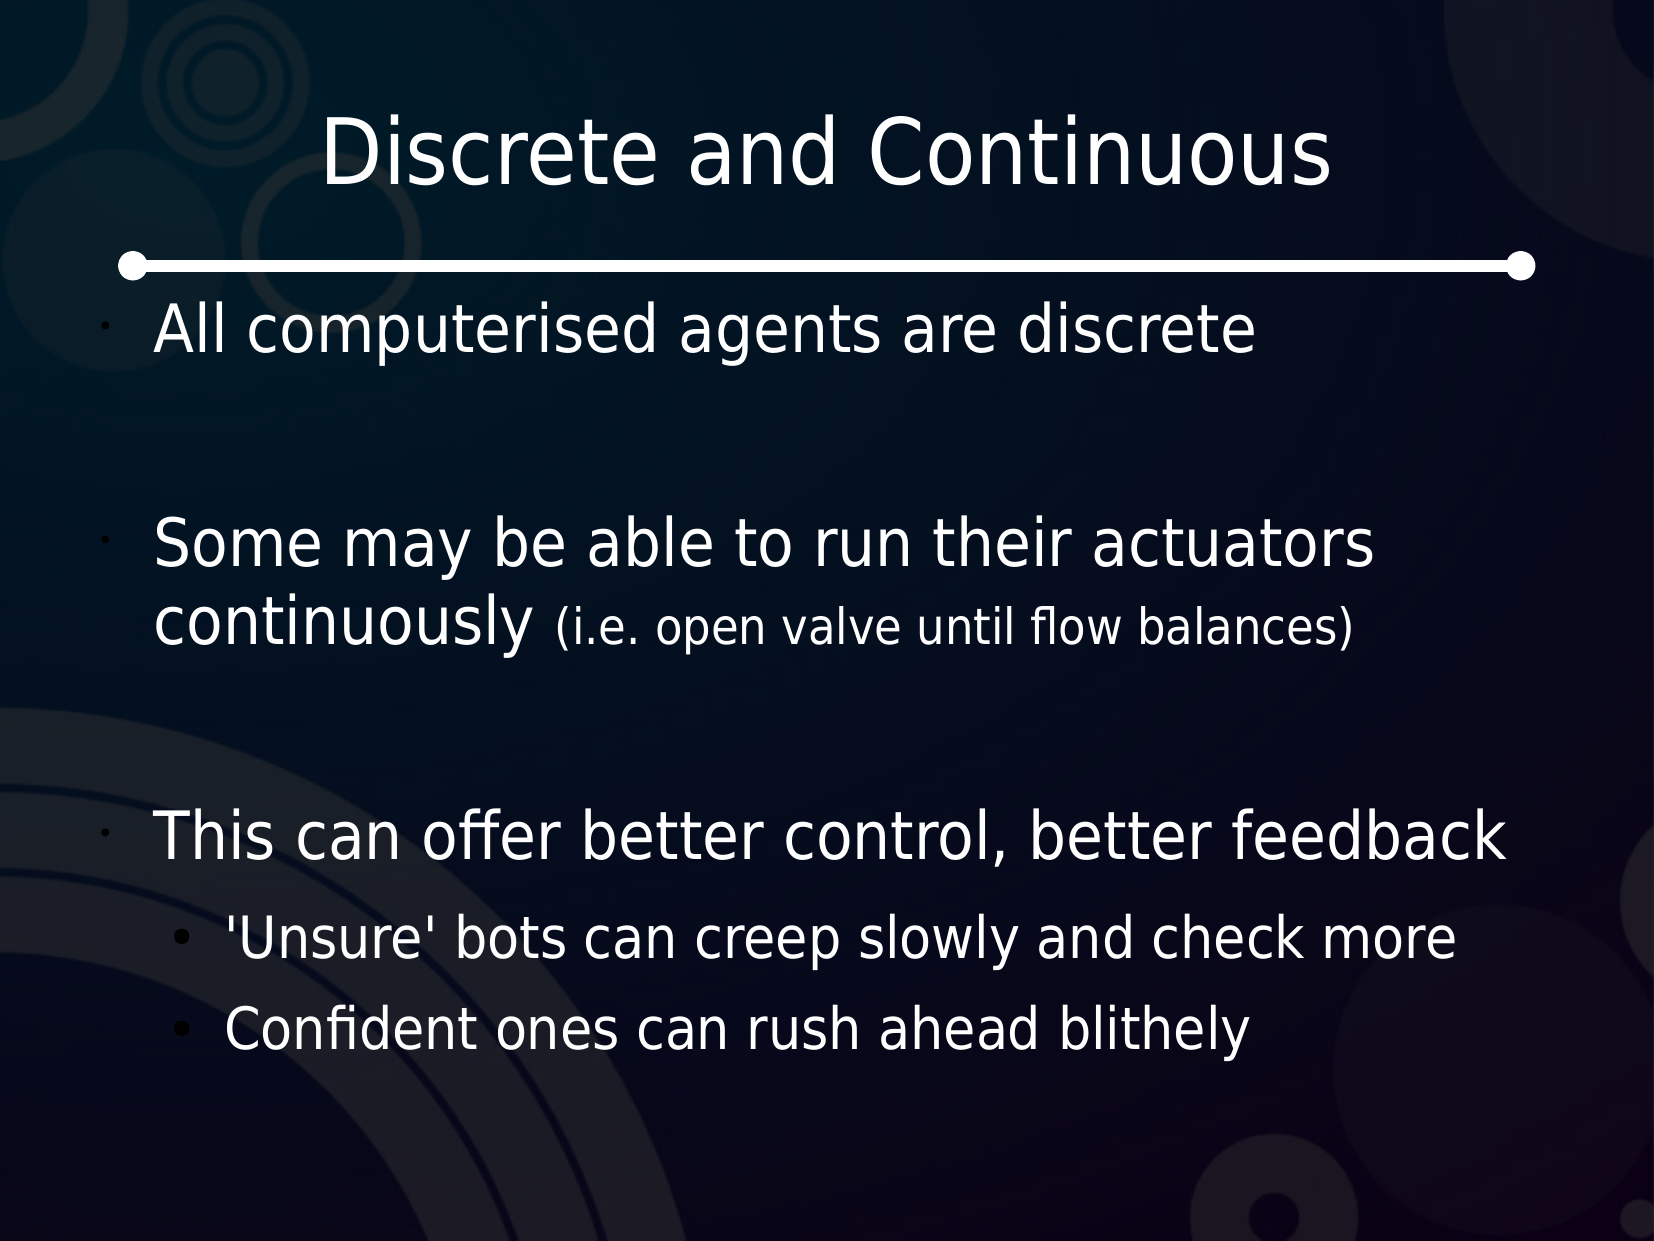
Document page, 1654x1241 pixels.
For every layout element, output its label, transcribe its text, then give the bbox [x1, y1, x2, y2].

title Discrete and Continuous [82, 56, 1571, 250]
list All computerised agents are discrete Some may be able to run their actuators continuously (i.e. open valve until flow balances) This can offer better control, better feedback 'Unsure' bots can creep slowly and check more Confident ones can rush ahead blithely [82, 290, 1571, 1094]
picture [0, 0, 1654, 1241]
